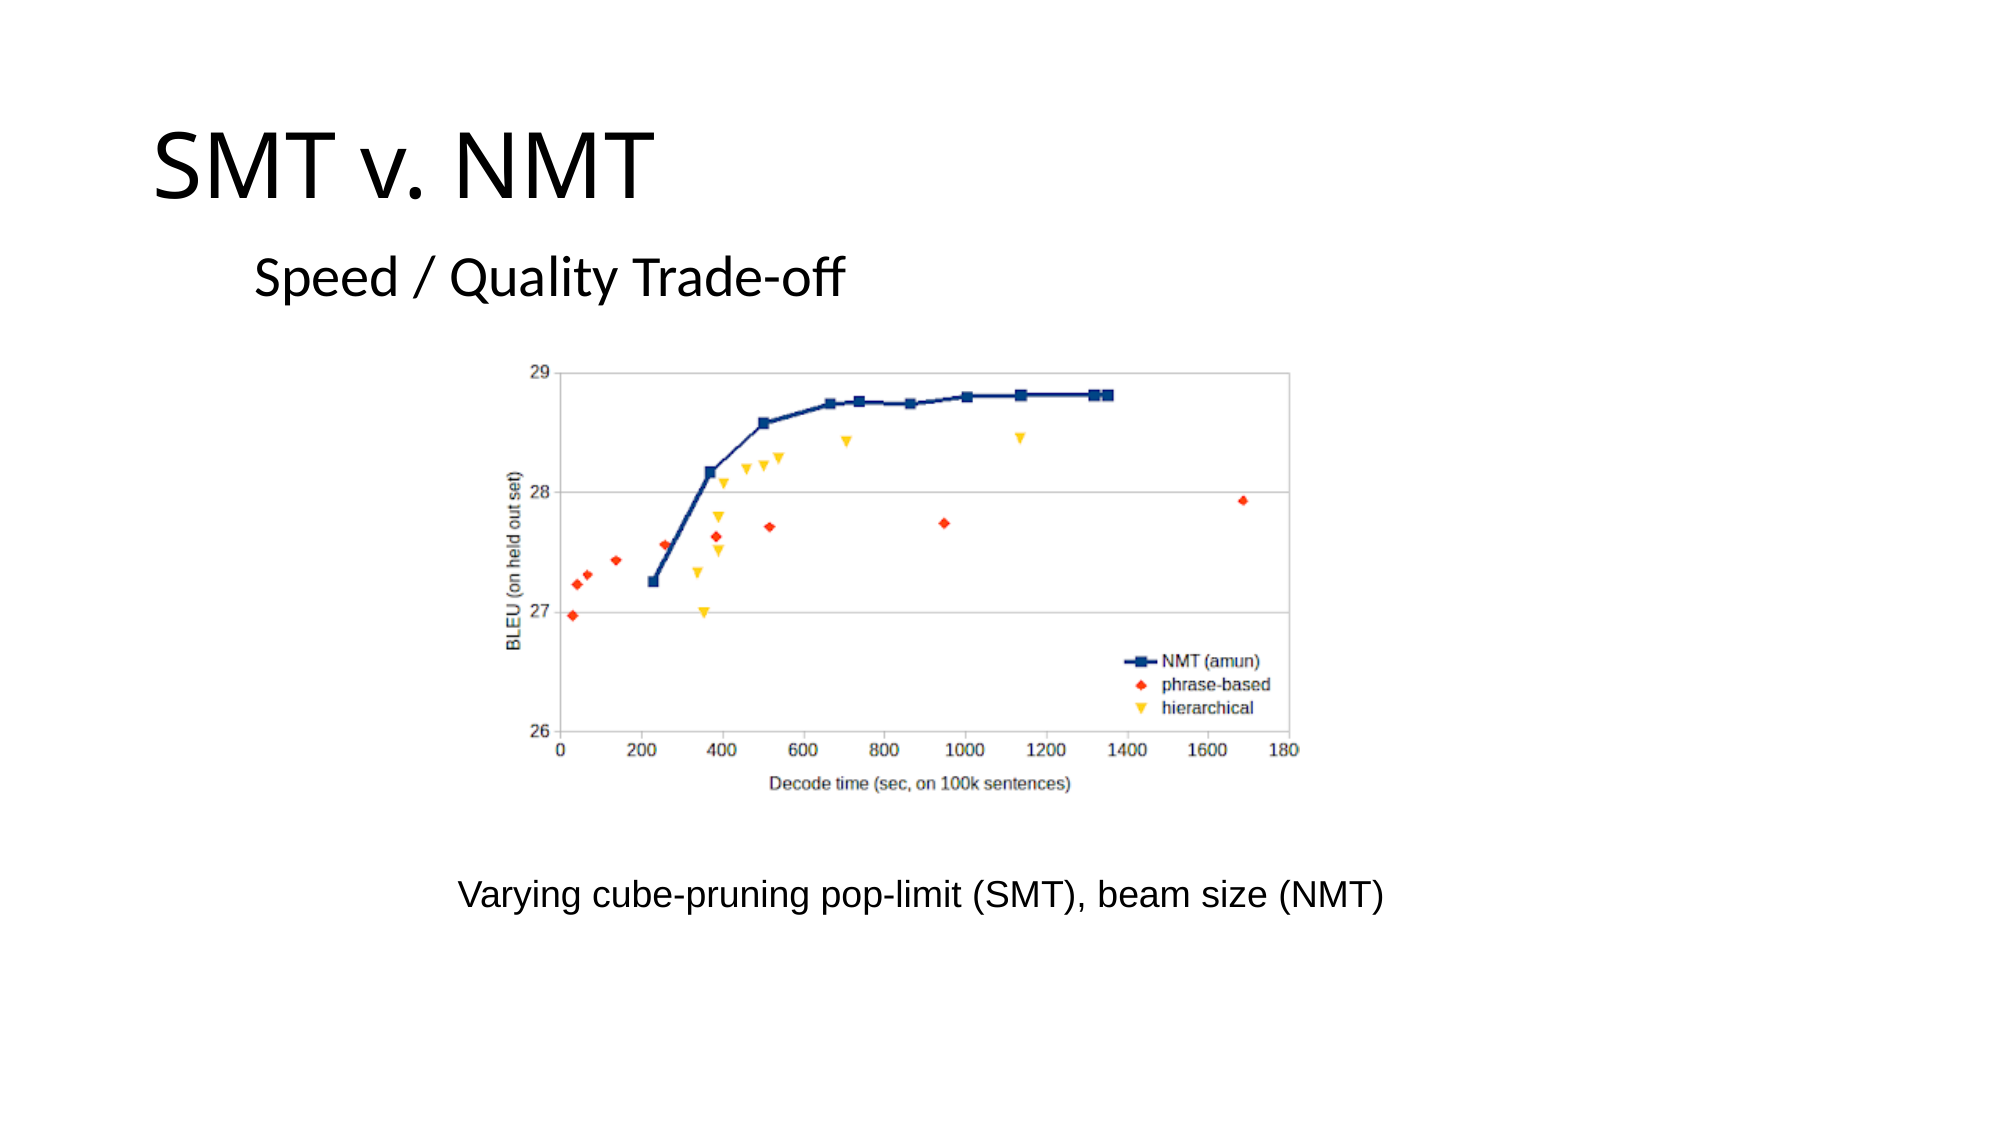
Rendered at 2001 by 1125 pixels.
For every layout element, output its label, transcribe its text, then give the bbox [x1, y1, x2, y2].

text_box Speed / Quality Trade-off [240, 230, 1228, 316]
text_box Varying cube-pruning pop-limit (SMT), beam size (NMT) [442, 862, 1494, 961]
text_box SMT v. NMT [137, 59, 1863, 277]
picture [499, 354, 1300, 800]
